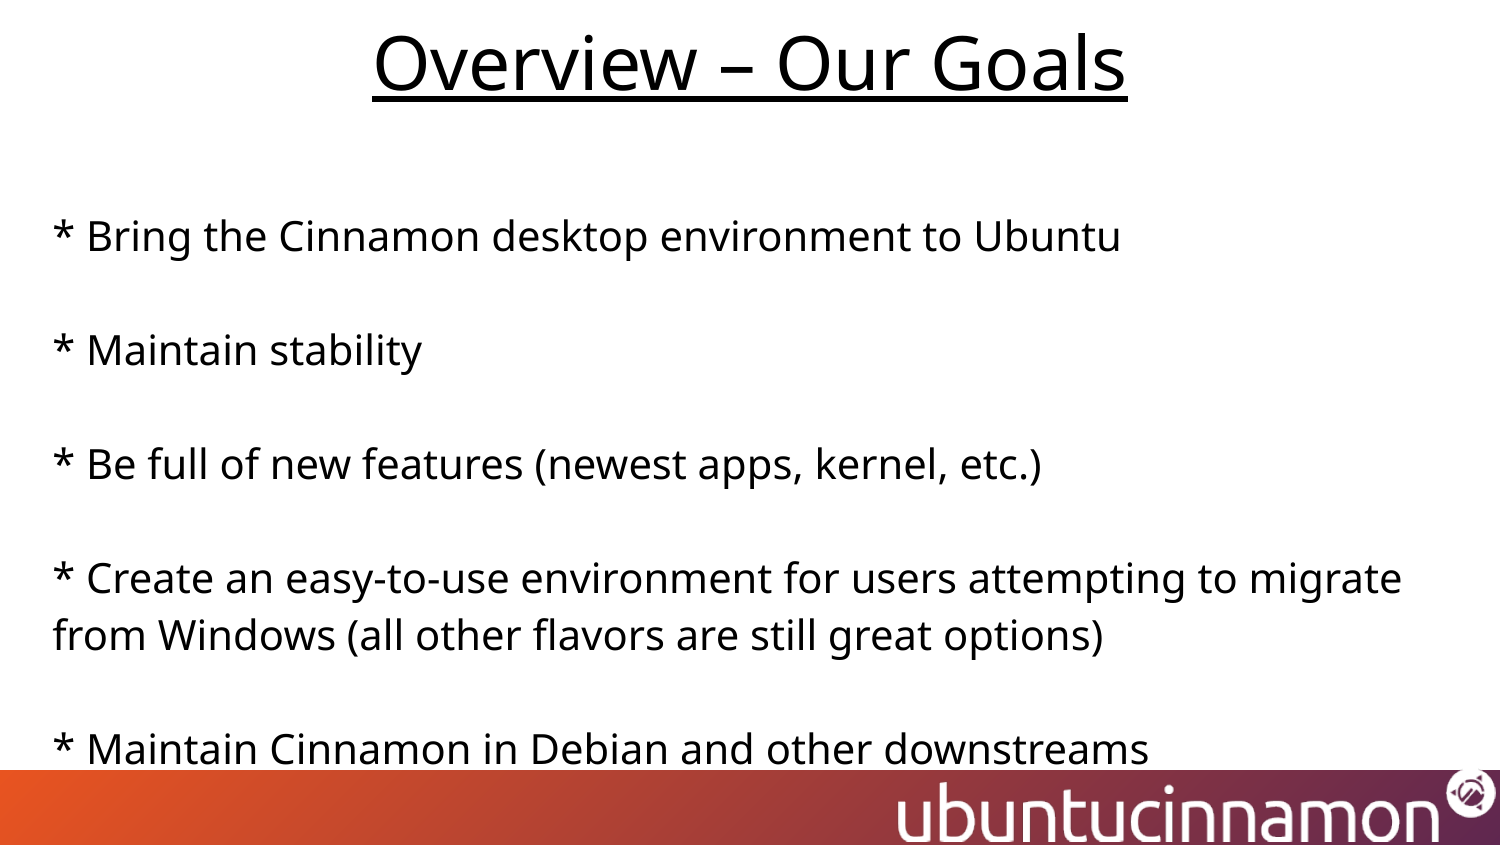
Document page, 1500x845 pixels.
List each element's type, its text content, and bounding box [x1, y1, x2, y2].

picture [862, 768, 1496, 842]
text_box * Bring the Cinnamon desktop environment to Ubuntu * Maintain stability * Be full of new features (newest apps, kernel, etc.) * Create an easy-to-use environment for users attempting to migrate from Windows (all other flavors are still great options) * Maintain Cinnamon in Debian and other downstreams [37, 142, 1463, 675]
text_box [0, 770, 1500, 845]
title Overview – Our Goals [51, 0, 1449, 131]
